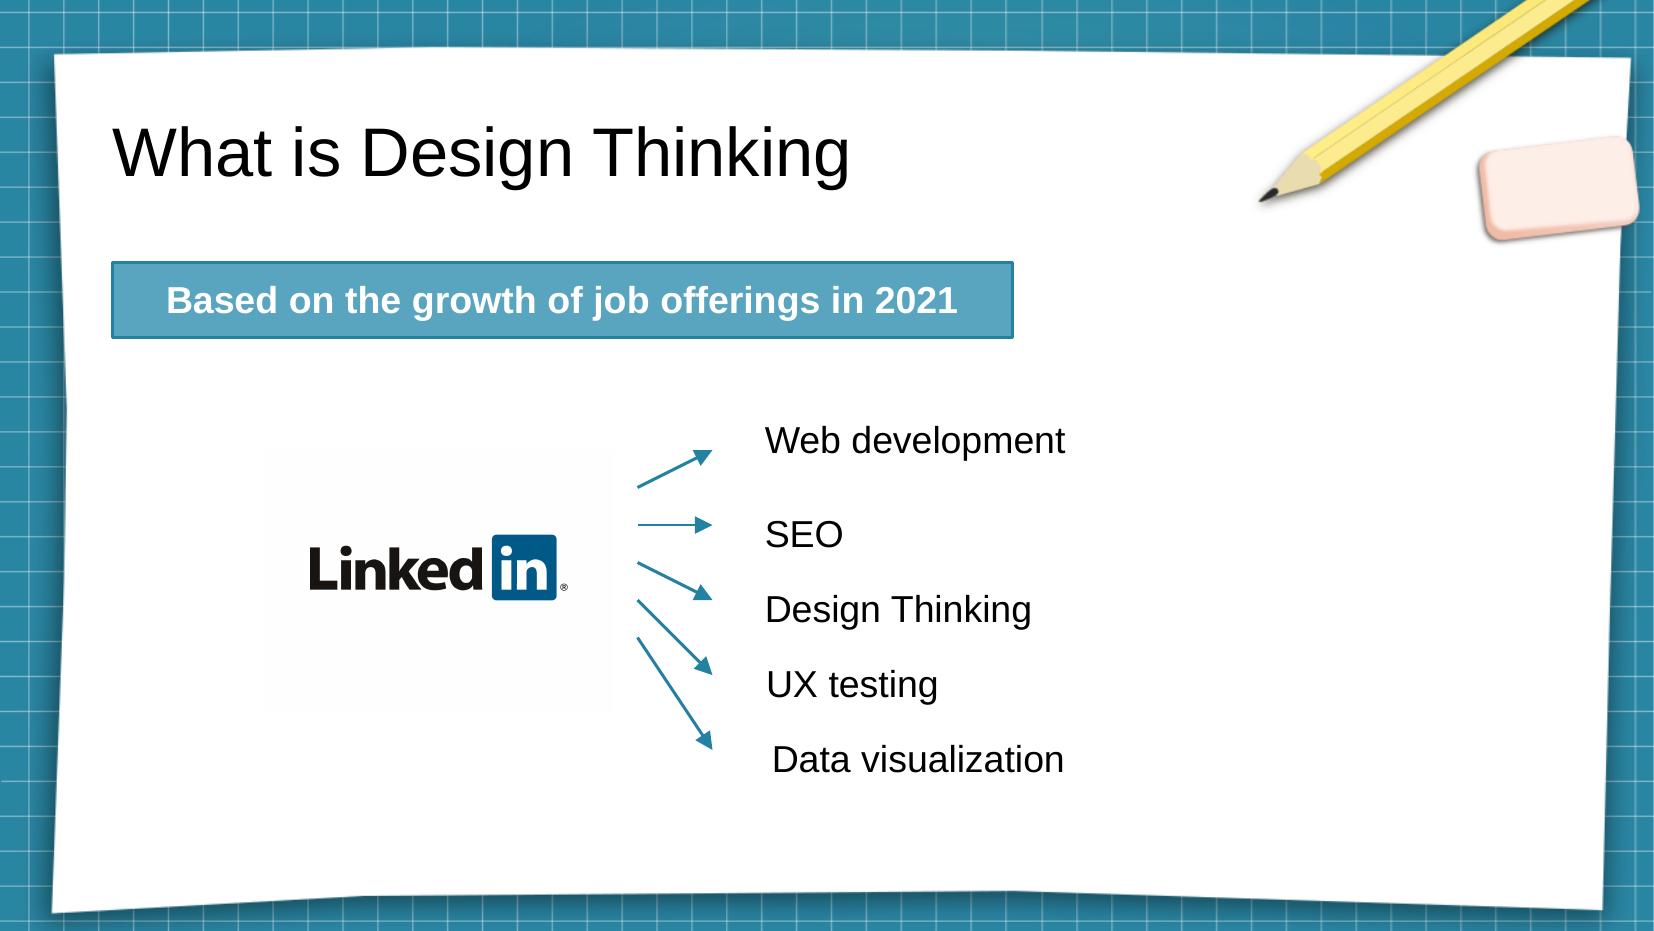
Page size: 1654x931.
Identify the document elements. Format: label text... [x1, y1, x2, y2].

text_box Based on the growth of job offerings in 2021 [112, 262, 1013, 338]
title What is Design Thinking [112, 75, 1013, 231]
text_box UX testing [751, 655, 954, 713]
text_box Web development [750, 412, 1081, 470]
picture [0, 0, 1654, 931]
text_box SEO [750, 505, 859, 563]
text_box Data visualization [757, 730, 1080, 788]
text_box Design Thinking [750, 580, 1047, 638]
